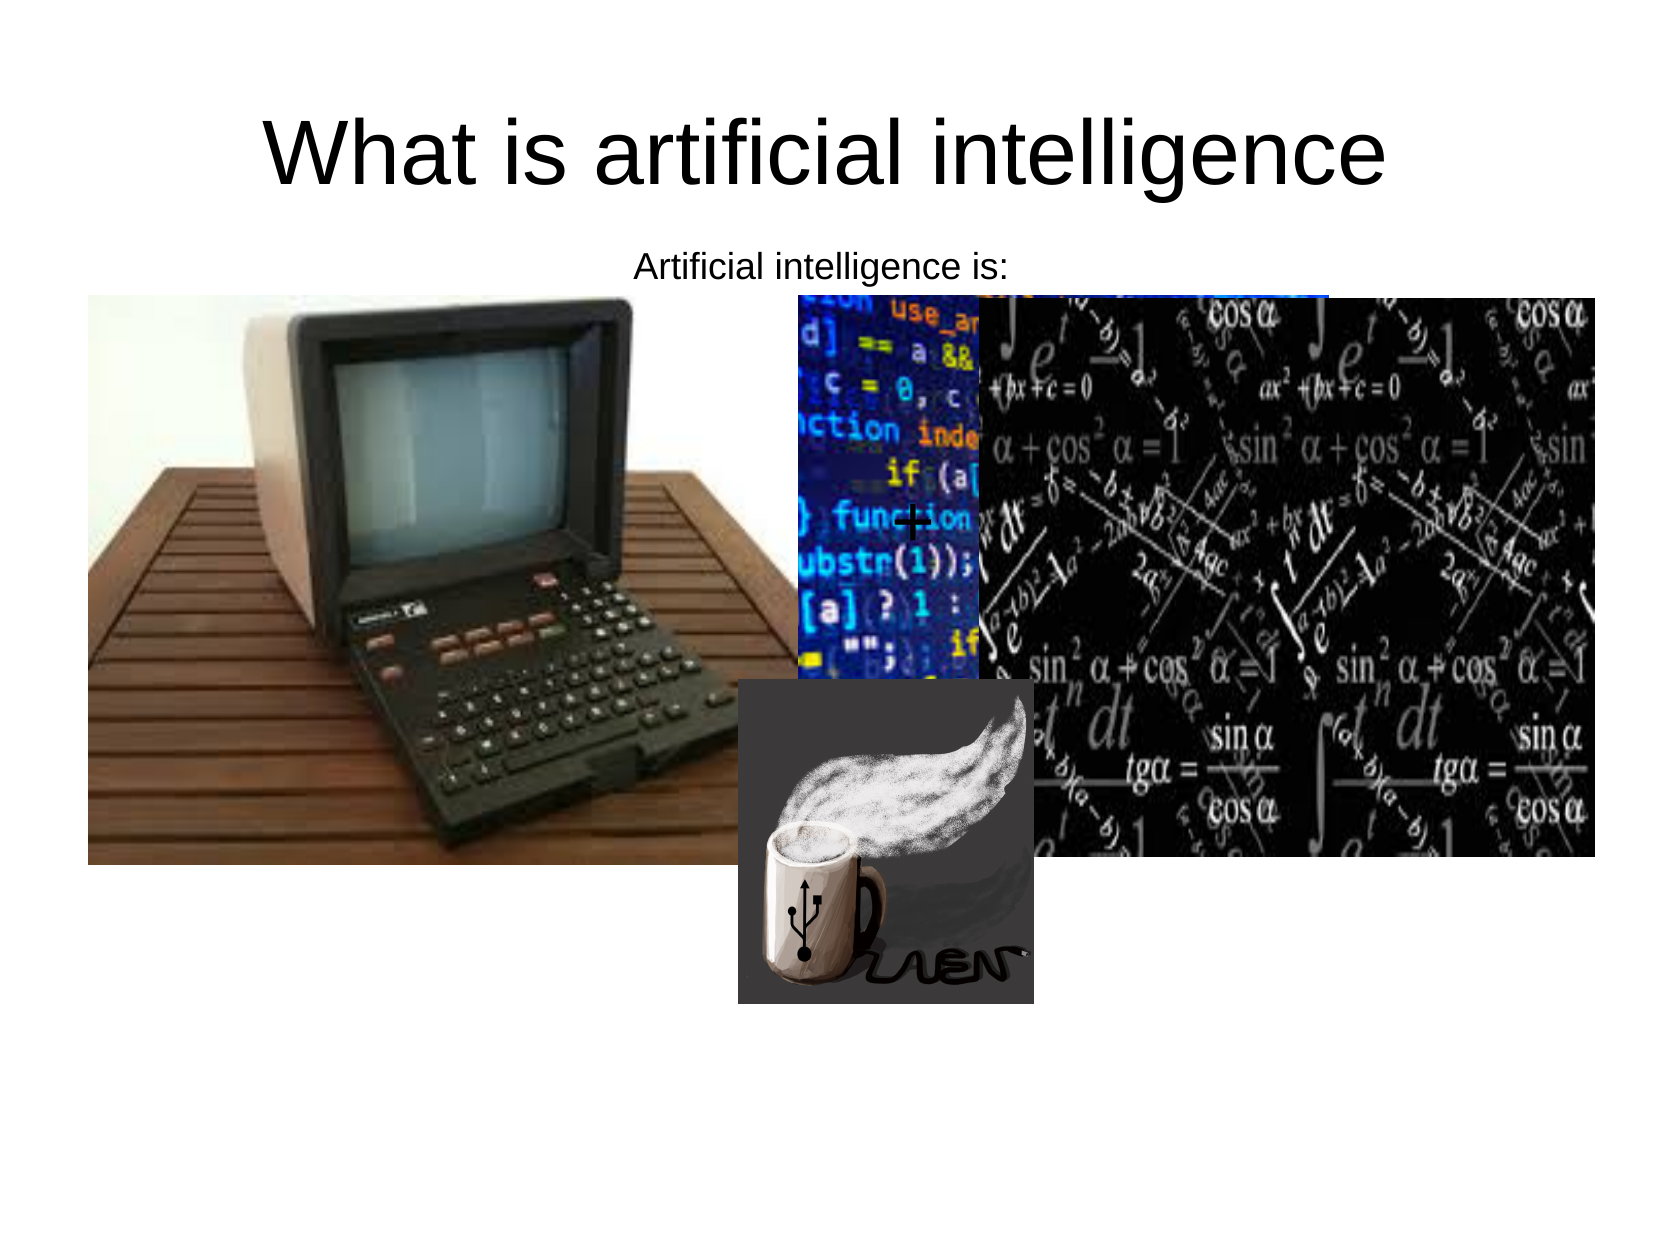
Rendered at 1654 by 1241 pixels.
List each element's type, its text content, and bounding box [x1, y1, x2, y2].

text_box + [856, 472, 979, 656]
title What is artificial intelligence [82, 49, 1571, 257]
picture [88, 295, 1595, 1004]
text_box Artificial intelligence is: [88, 238, 1565, 296]
